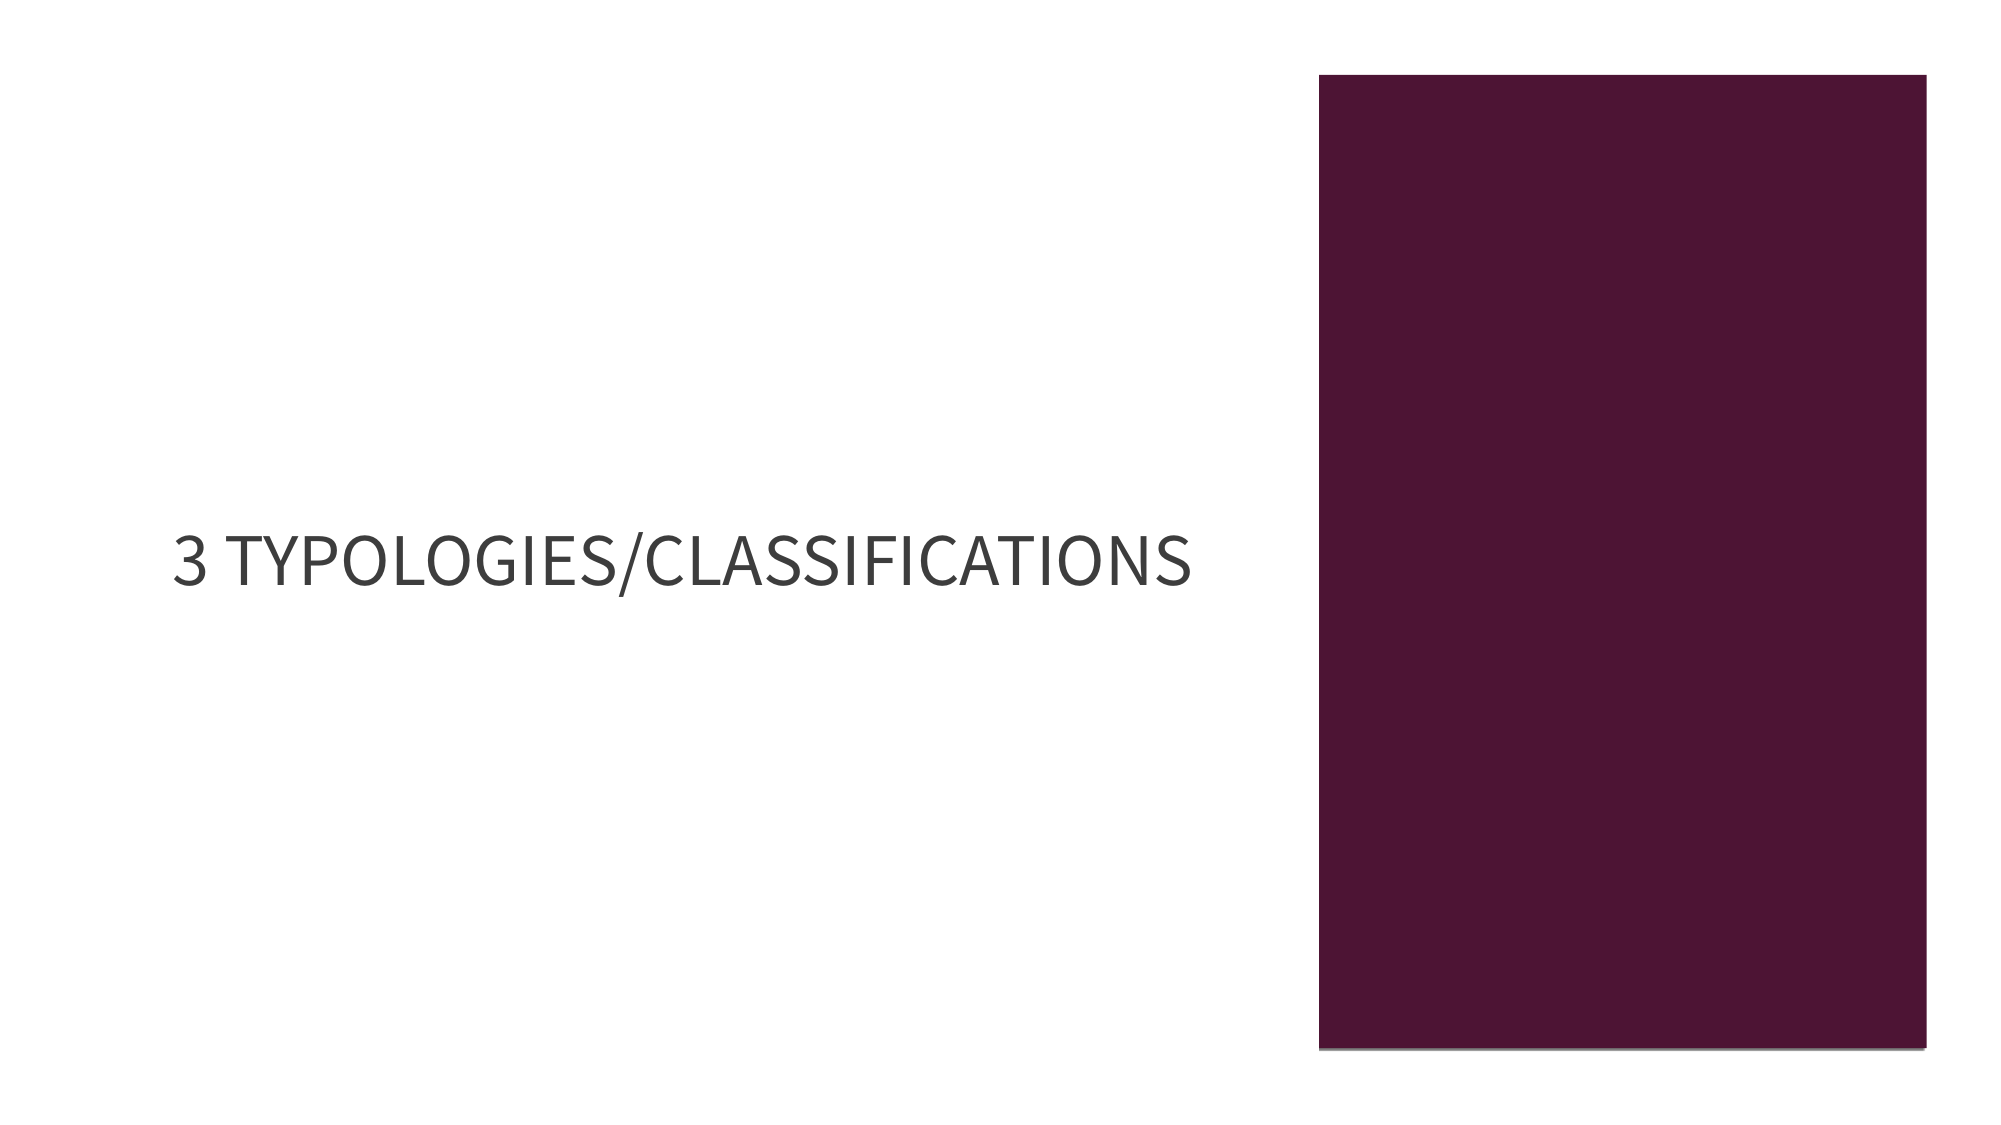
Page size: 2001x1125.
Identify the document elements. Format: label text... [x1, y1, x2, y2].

text_box [0, 0, 2000, 1125]
title 3 Typologies/classifications [157, 164, 1319, 952]
